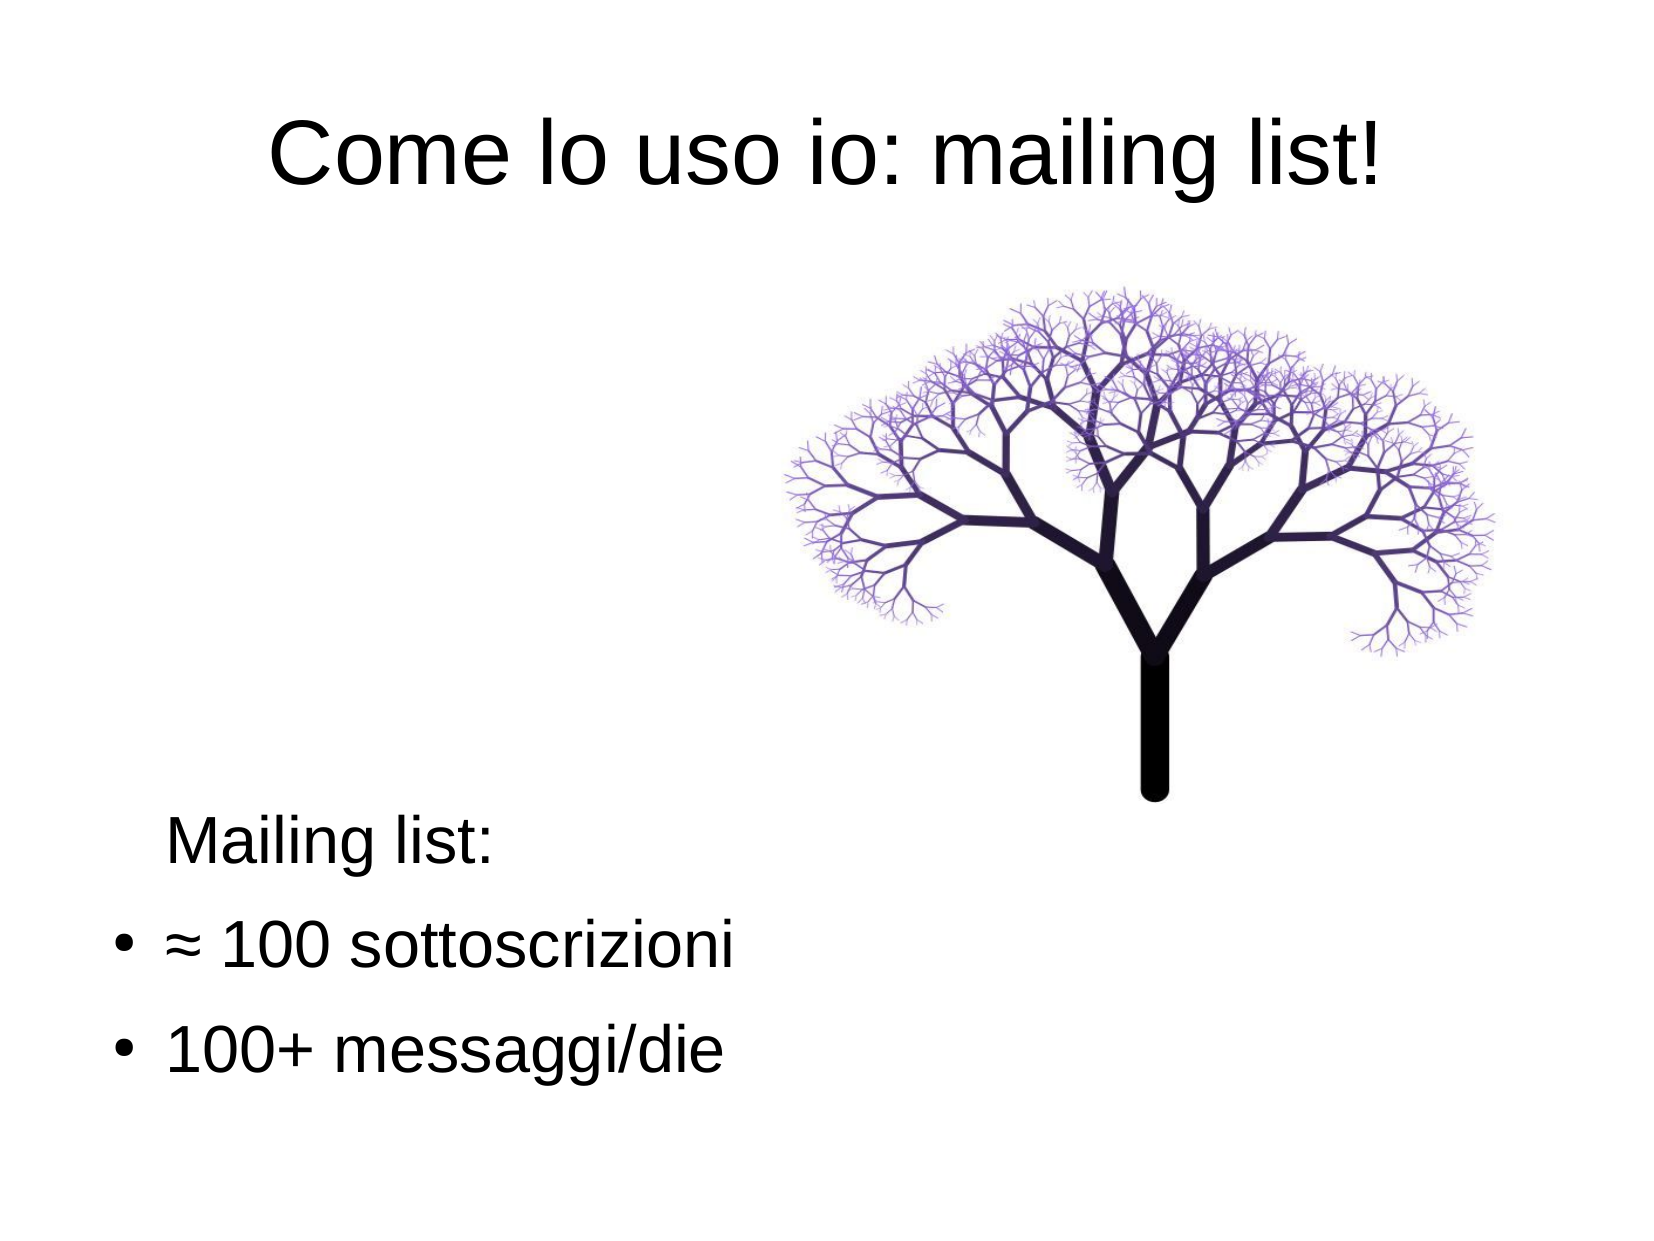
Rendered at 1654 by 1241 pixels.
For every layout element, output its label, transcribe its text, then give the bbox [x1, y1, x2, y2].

list Mailing list: ≈ 100 sottoscrizioni 100+ messaggi/die [94, 803, 827, 1158]
picture [744, 273, 1536, 804]
title Come lo uso io: mailing list! [82, 49, 1571, 257]
